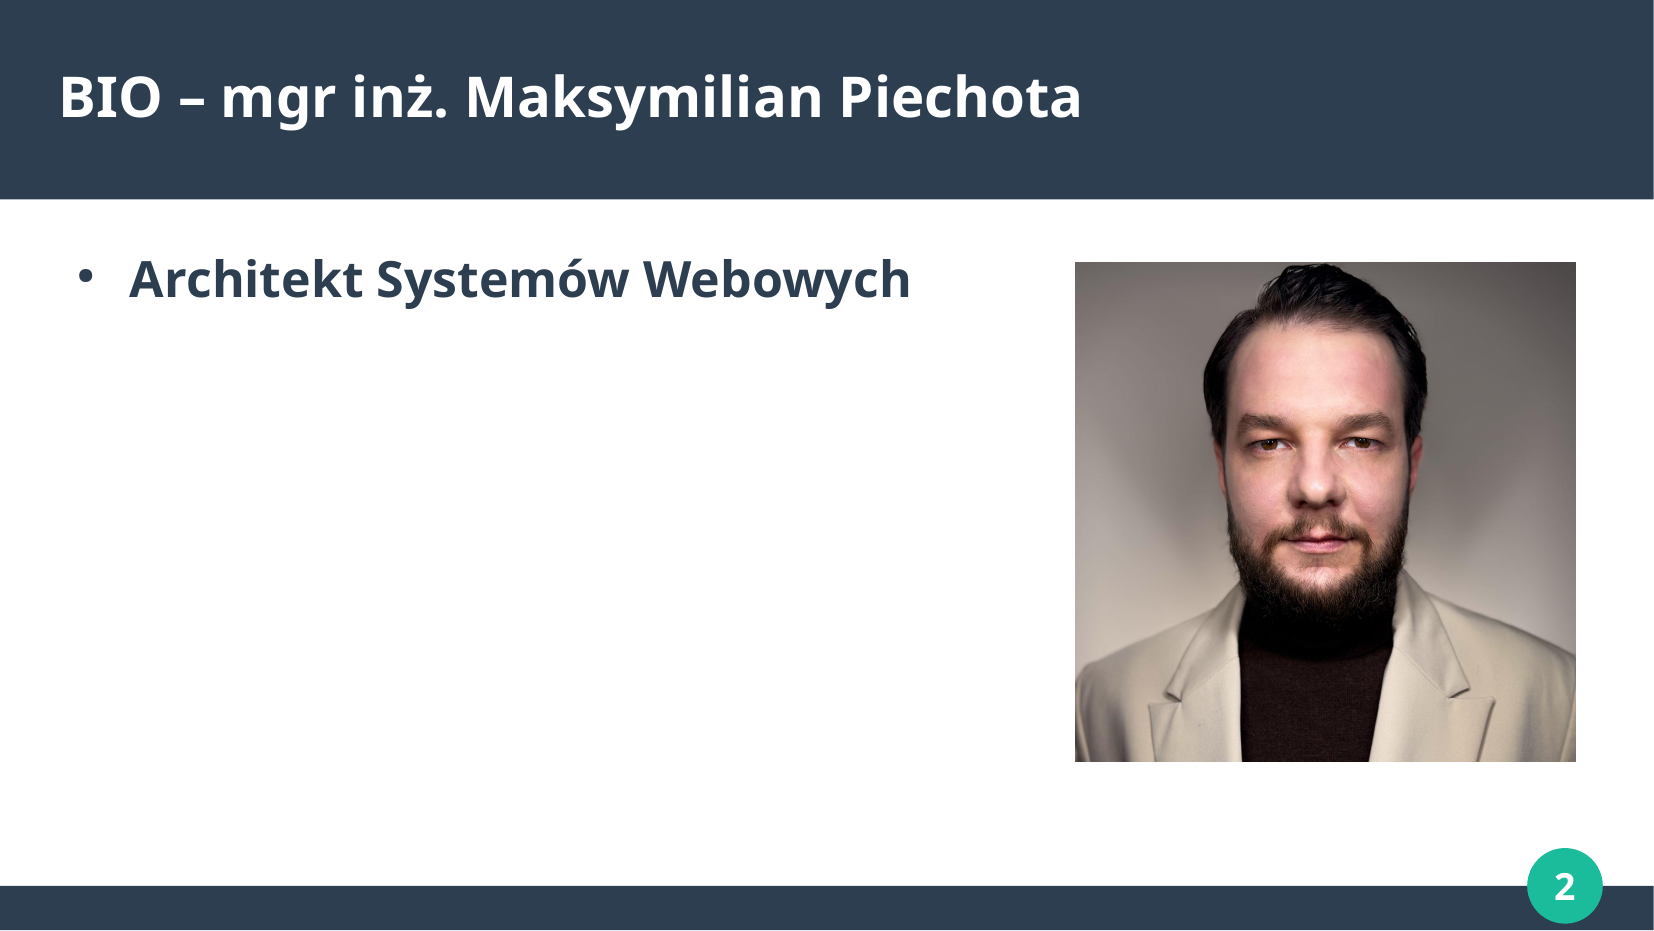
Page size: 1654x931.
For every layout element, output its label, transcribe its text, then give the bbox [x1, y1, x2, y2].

title BIO – mgr inż. Maksymilian Piechota [59, 37, 1595, 156]
list Architekt Systemów Webowych [59, 243, 1013, 864]
picture [1075, 262, 1576, 762]
